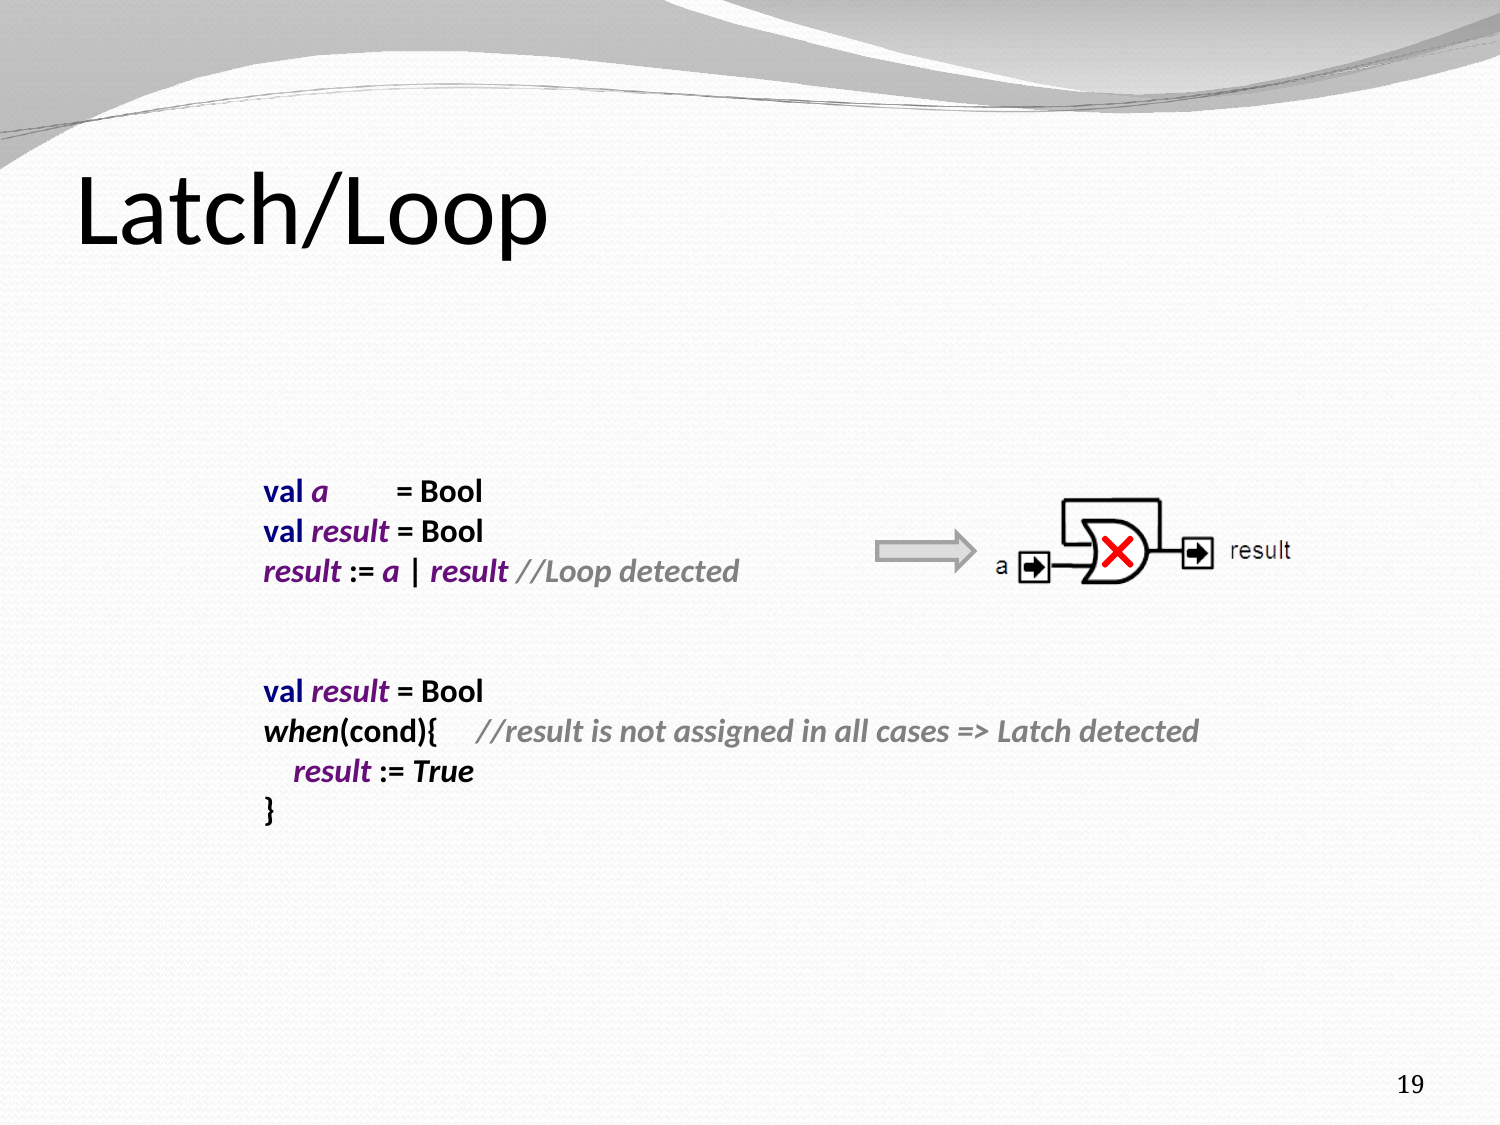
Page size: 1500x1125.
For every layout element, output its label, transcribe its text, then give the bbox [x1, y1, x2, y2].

picture [0, 0, 1500, 1125]
text_box [877, 533, 975, 569]
text_box <numéro> [1299, 1042, 1426, 1103]
text_box val a = Bool val result = Bool result := a | result //Loop detected val result = Bool when(cond){ //result is not assigned in all cases => Latch detected result := True } [218, 421, 1282, 877]
title Latch/Loop [75, 78, 1426, 266]
text_box [1103, 537, 1132, 566]
